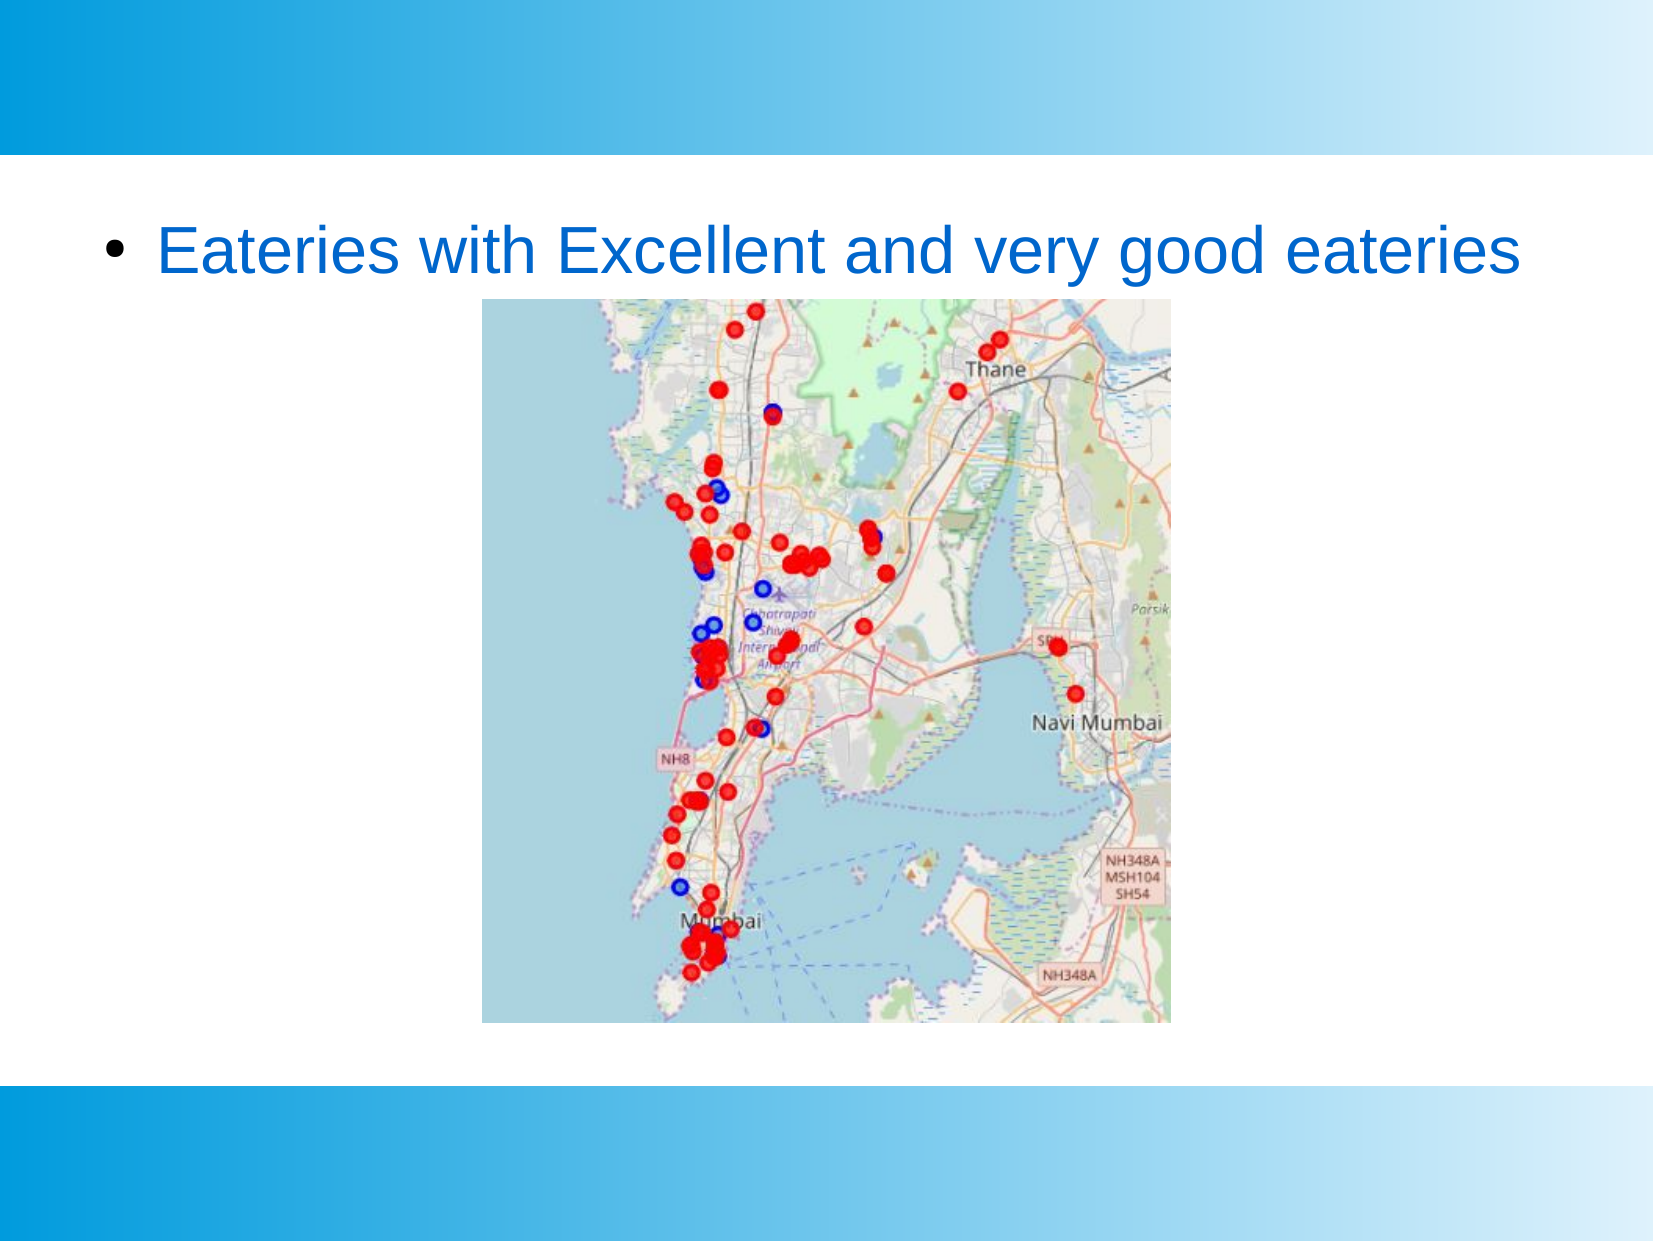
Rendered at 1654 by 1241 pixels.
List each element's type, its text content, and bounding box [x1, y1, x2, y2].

picture [482, 299, 1171, 1023]
list Eateries with Excellent and very good eateries [85, 212, 1574, 1022]
